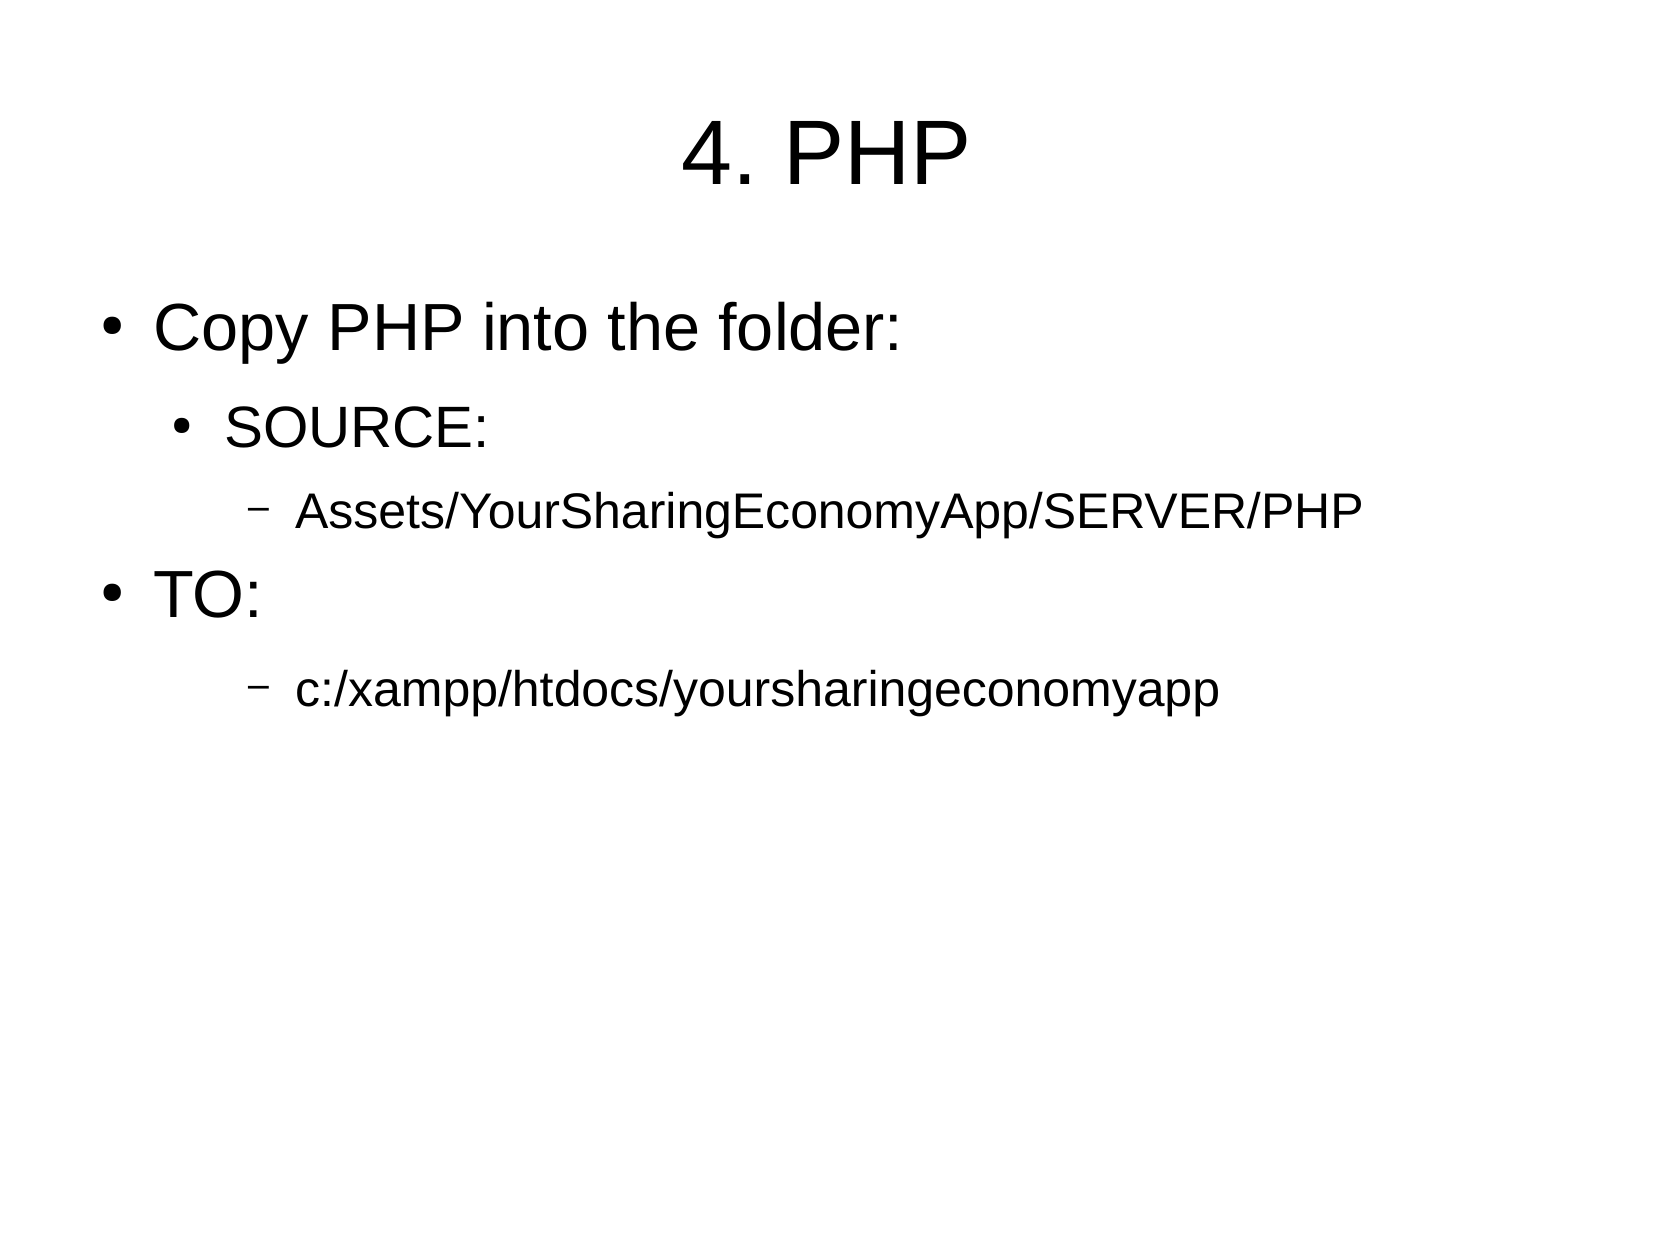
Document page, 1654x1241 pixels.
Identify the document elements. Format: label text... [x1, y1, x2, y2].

title 4. PHP [82, 49, 1571, 257]
list Copy PHP into the folder: SOURCE: Assets/YourSharingEconomyApp/SERVER/PHP TO: c:/xampp/htdocs/yoursharingeconomyapp [82, 290, 1571, 1010]
